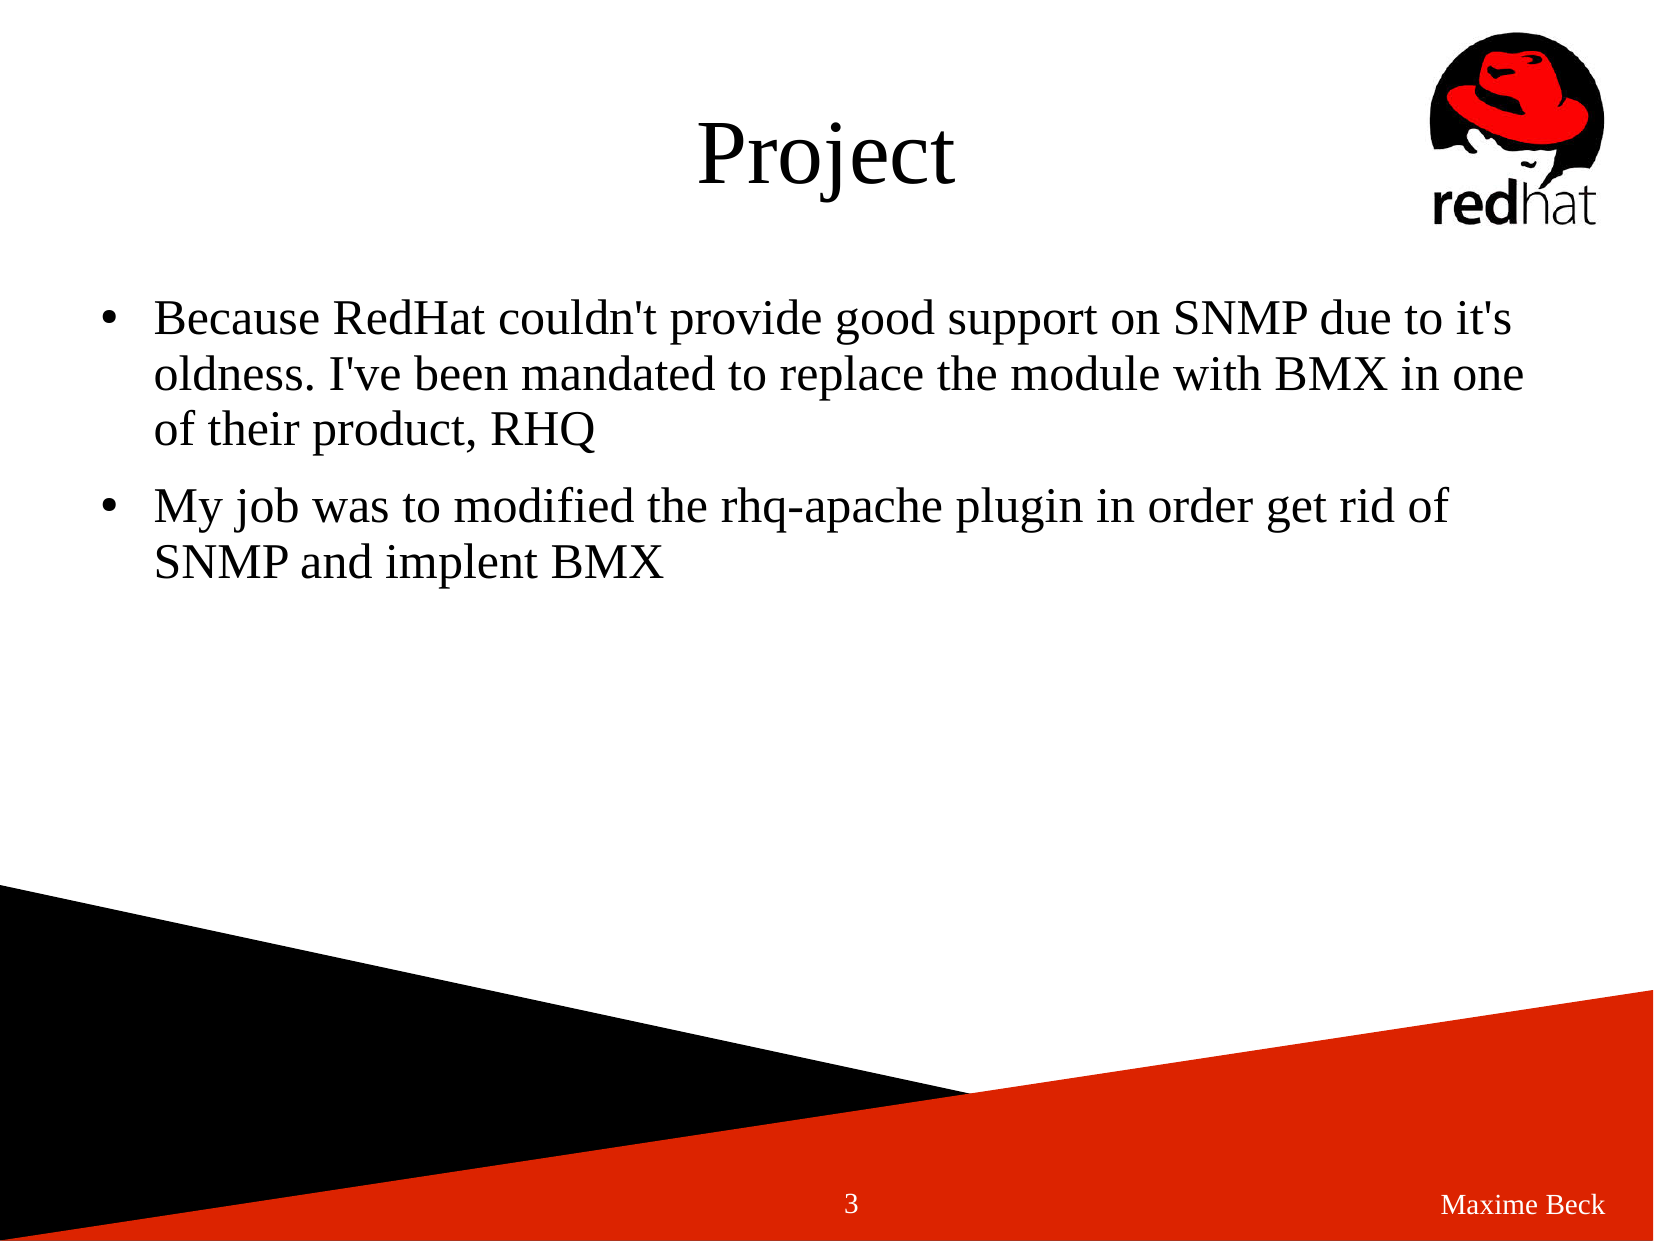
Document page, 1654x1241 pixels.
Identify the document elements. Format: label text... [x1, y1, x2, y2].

list Because RedHat couldn't provide good support on SNMP due to it's oldness. I've been mandated to replace the module with BMX in one of their product, RHQ My job was to modified the rhq-apache plugin in order get rid of SNMP and implent BMX [82, 290, 1571, 1010]
picture [1425, 30, 1606, 228]
title Project [82, 49, 1571, 257]
